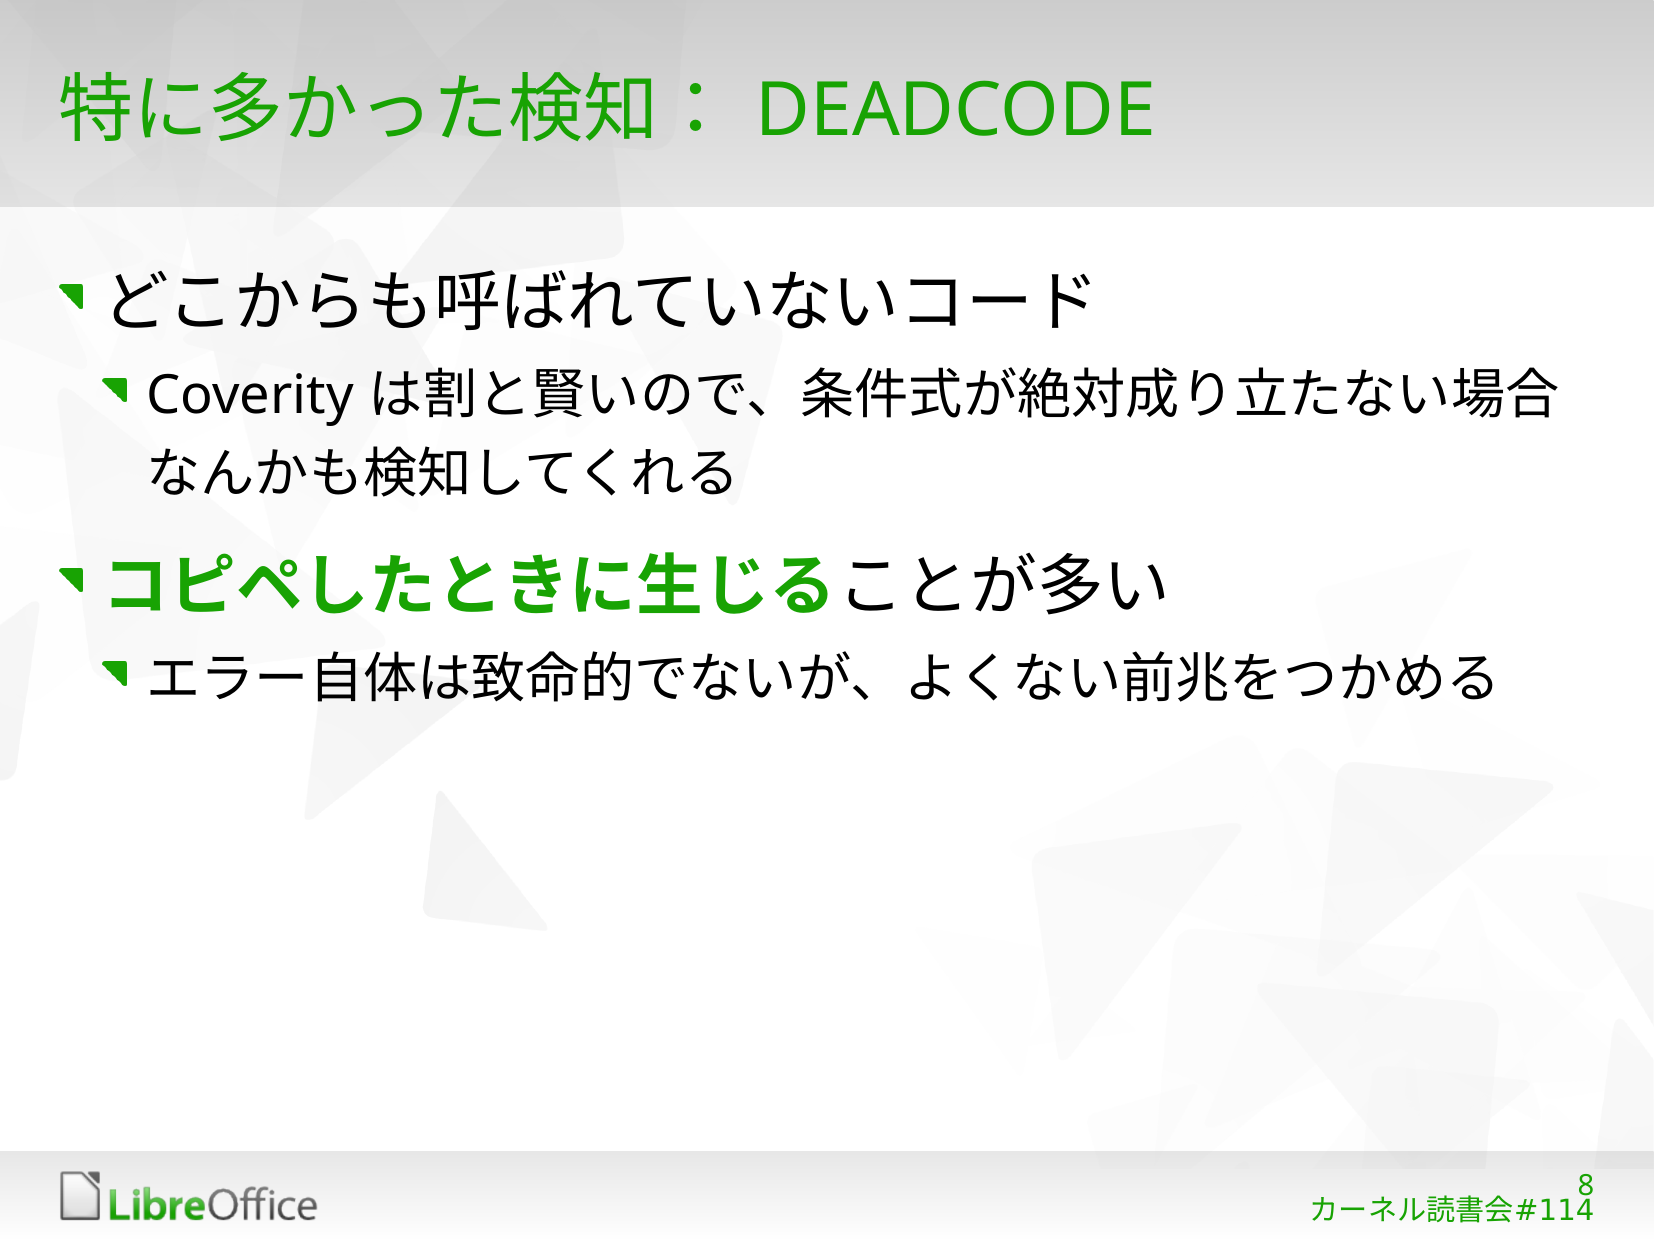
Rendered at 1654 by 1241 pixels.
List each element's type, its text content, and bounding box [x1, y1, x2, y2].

list どこからも呼ばれていないコード Coverityは割と賢いので、条件式が絶対成り立たない場合なんかも検知してくれる コピペしたときに生じることが多い エラー自体は致命的でないが、よくない前兆をつかめる [59, 248, 1595, 968]
picture [0, 0, 783, 931]
picture [41, 1152, 337, 1240]
picture [915, 548, 1654, 1169]
title 特に多かった検知：DEADCODE [59, 29, 1595, 178]
